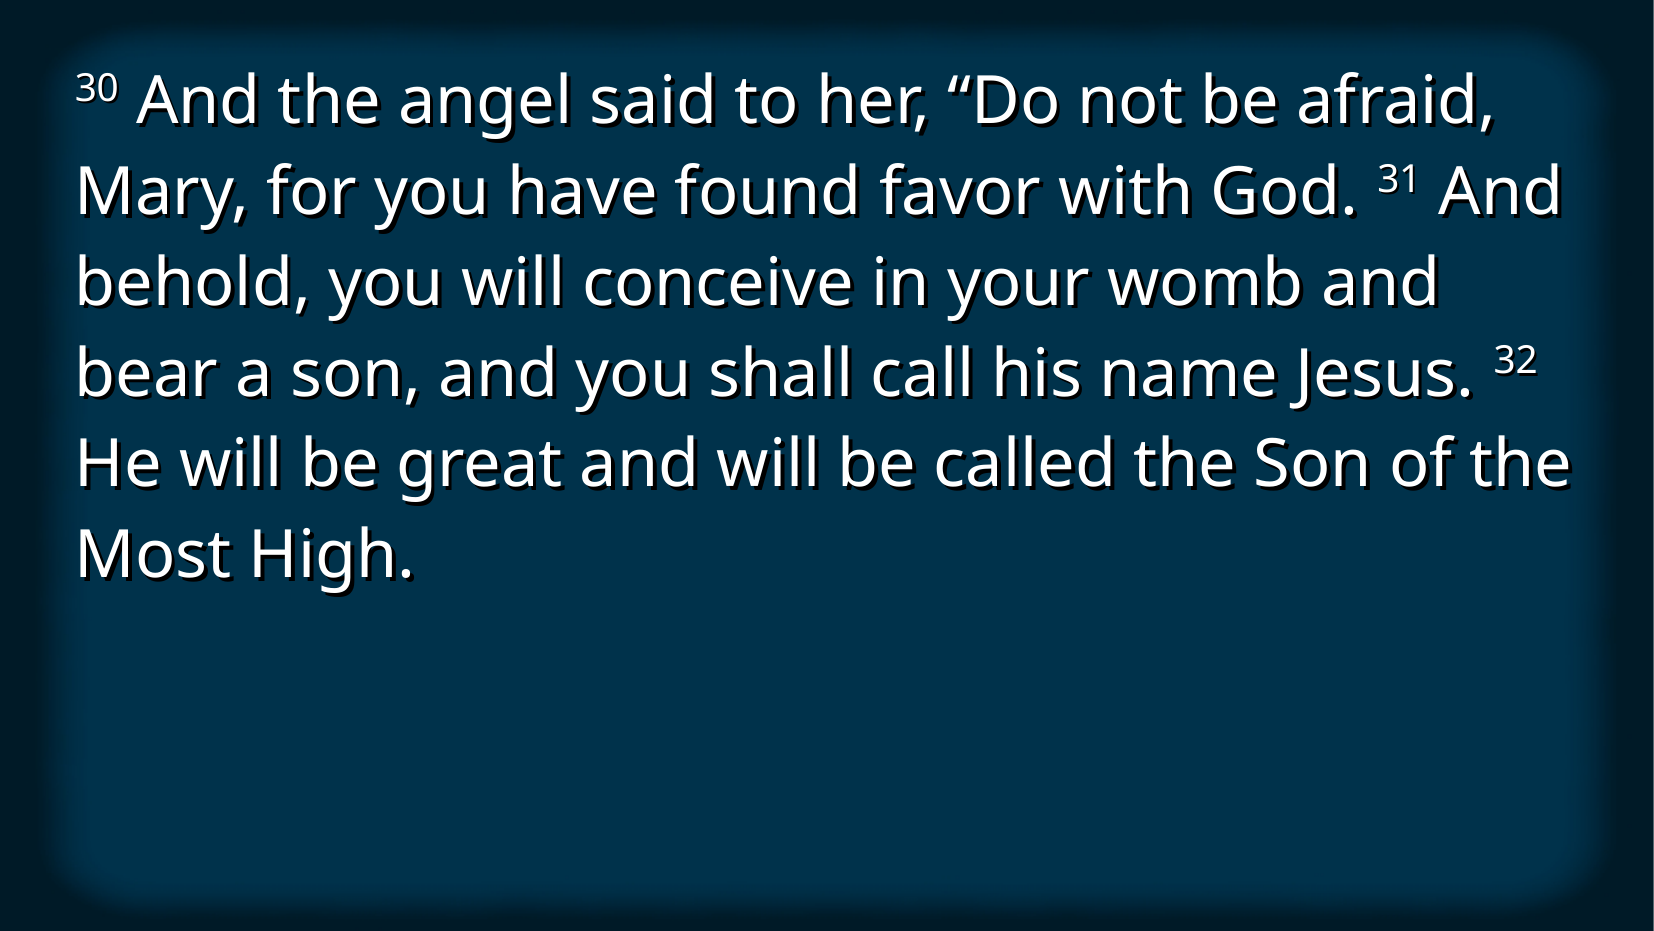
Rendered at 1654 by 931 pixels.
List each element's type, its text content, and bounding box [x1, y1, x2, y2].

picture [0, 0, 1654, 931]
text_box 30 And the angel said to her, “Do not be afraid, Mary, for you have found favor with God. 31 And behold, you will conceive in your womb and bear a son, and you shall call his name Jesus. 32 He will be great and will be called the Son of the Most High. [60, 45, 1591, 504]
